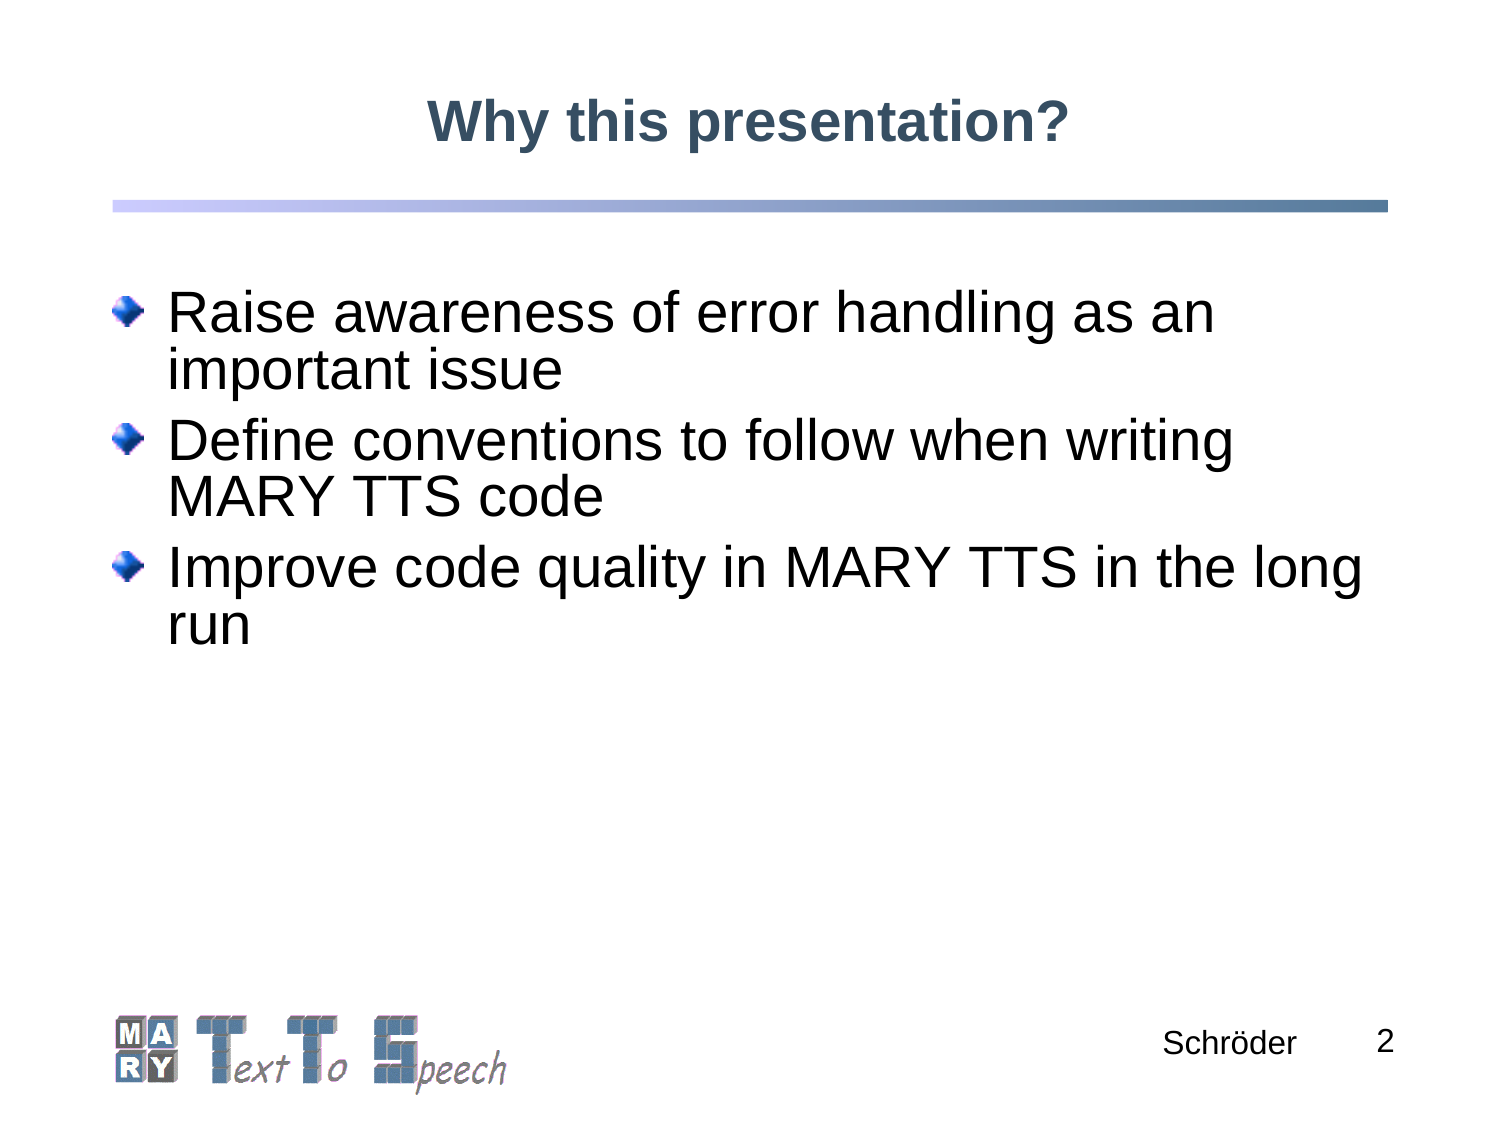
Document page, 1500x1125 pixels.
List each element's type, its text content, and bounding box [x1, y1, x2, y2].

list Raise awareness of error handling as an important issue Define conventions to follow when writing MARY TTS code Improve code quality in MARY TTS in the long run [112, 287, 1387, 997]
picture [112, 1012, 507, 1096]
title Why this presentation? [112, 57, 1387, 193]
